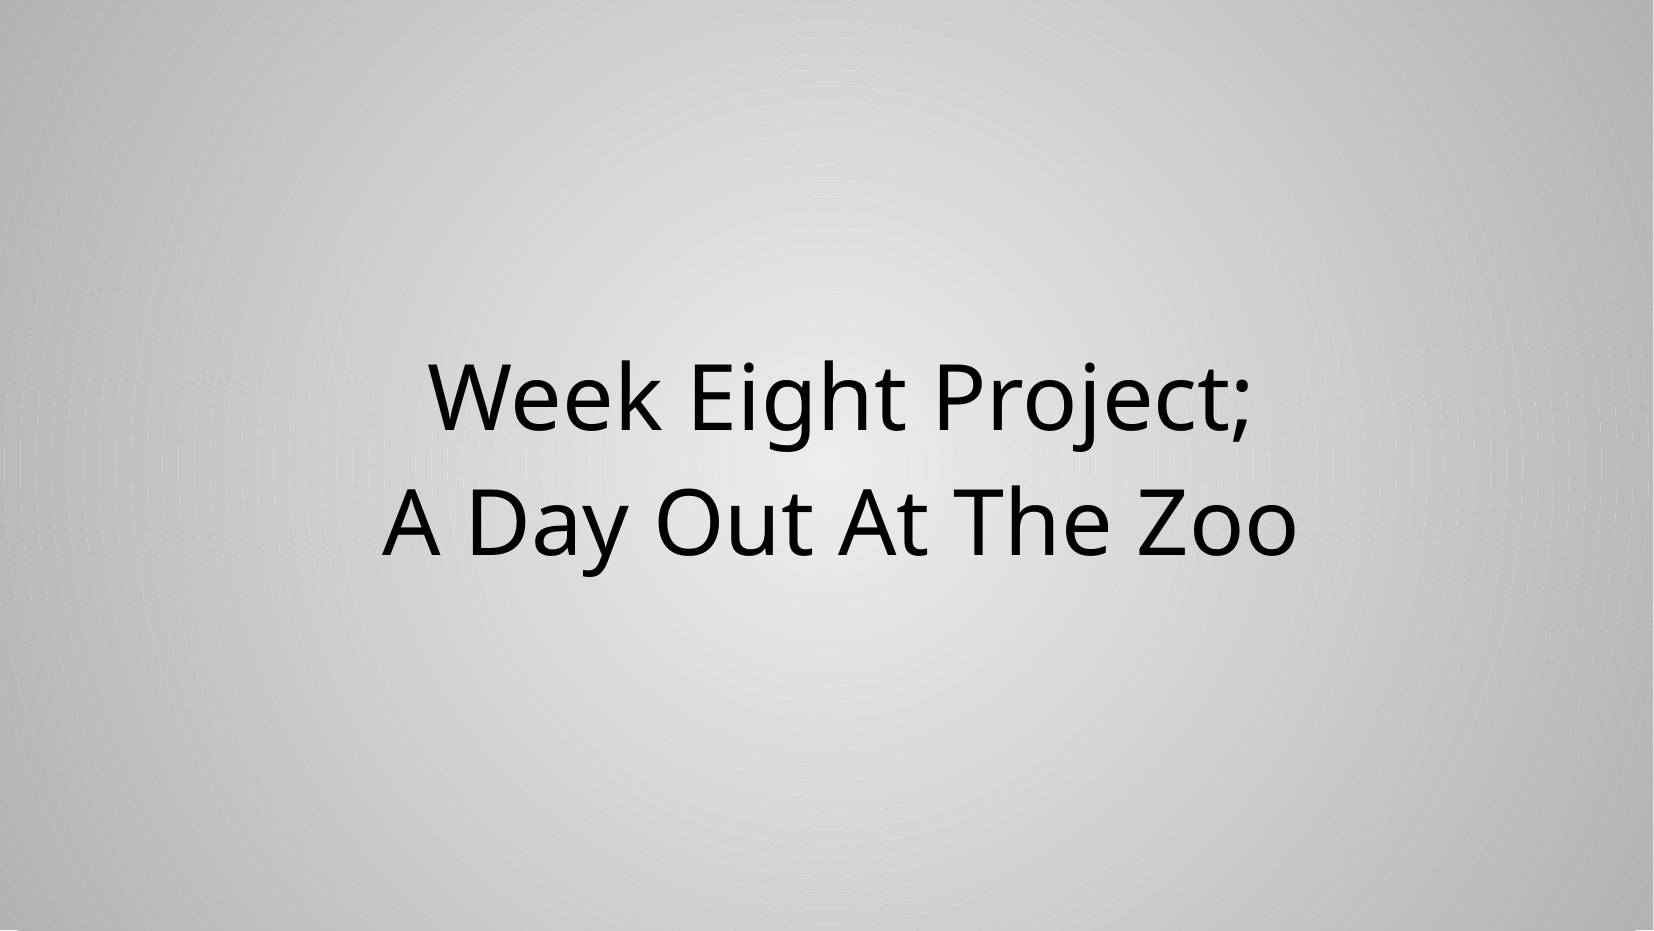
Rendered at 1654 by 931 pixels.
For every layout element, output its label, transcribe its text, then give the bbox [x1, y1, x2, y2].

subtitle Week Eight Project; A Day Out At The Zoo [88, 295, 1595, 621]
